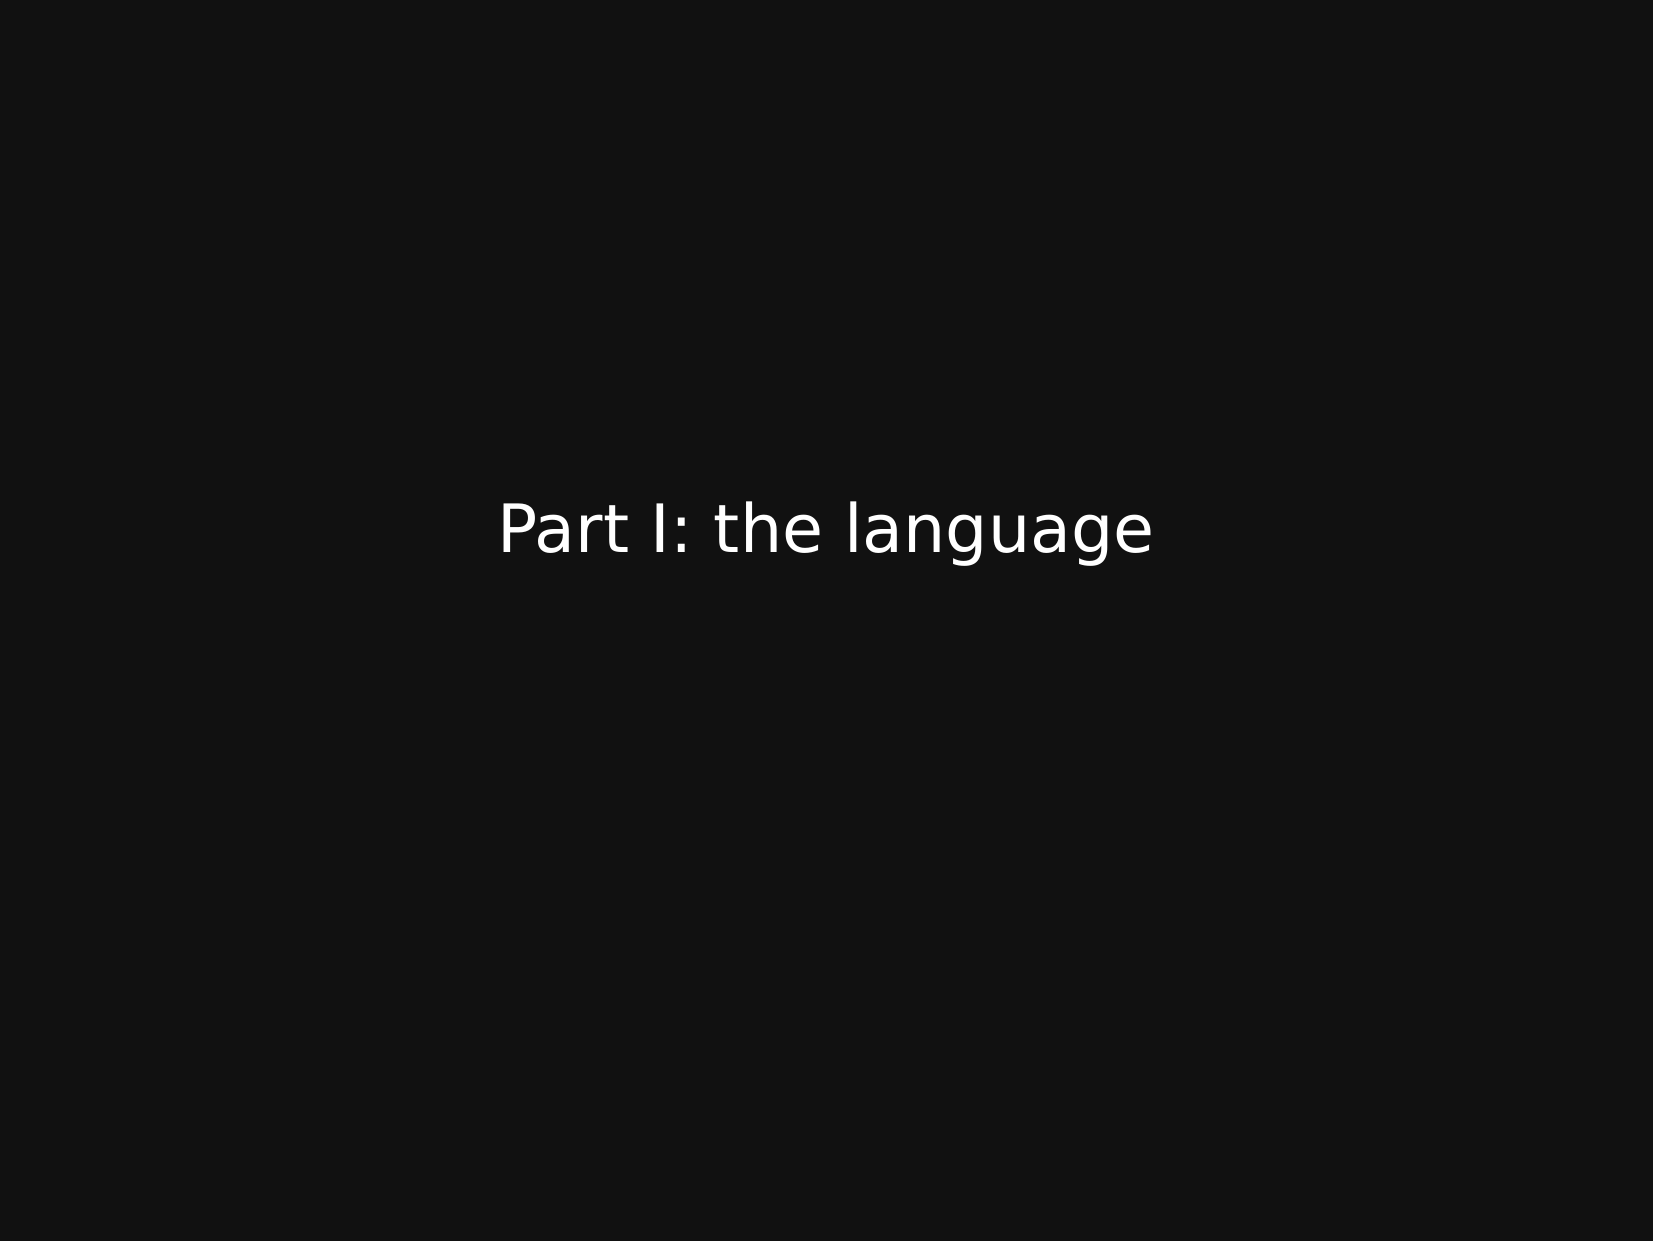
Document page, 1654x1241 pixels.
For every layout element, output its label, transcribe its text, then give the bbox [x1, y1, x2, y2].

subtitle Part I: the language [82, 49, 1571, 1010]
